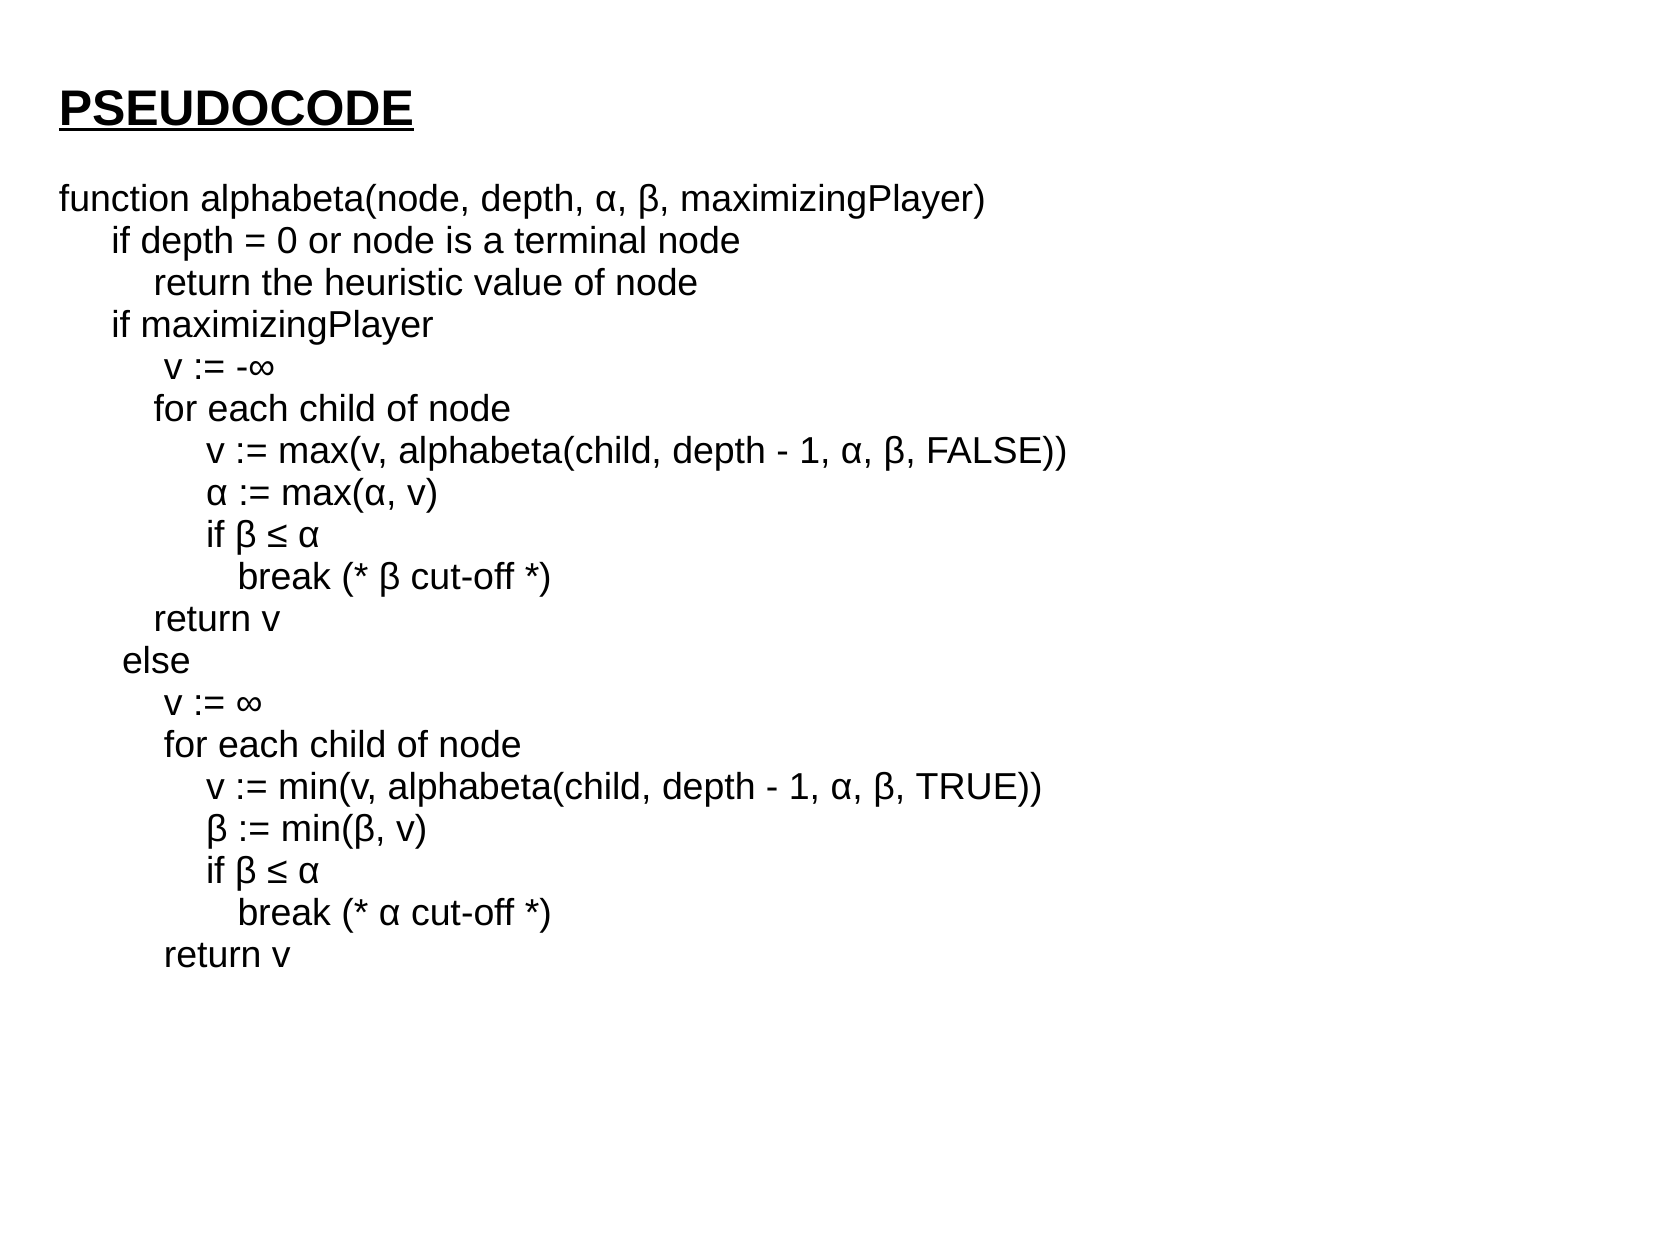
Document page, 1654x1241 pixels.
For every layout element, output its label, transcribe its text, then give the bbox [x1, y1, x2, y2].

subtitle PSEUDOCODE function alphabeta(node, depth, α, β, maximizingPlayer) if depth = 0 or node is a terminal node return the heuristic value of node if maximizingPlayer v := -∞ for each child of node v := max(v, alphabeta(child, depth - 1, α, β, FALSE)) α := max(α, v) if β ≤ α break (* β cut-off *) return v else v := ∞ for each child of node v := min(v, alphabeta(child, depth - 1, α, β, TRUE)) β := min(β, v) if β ≤ α break (* α cut-off *) return v [59, 46, 1571, 1009]
